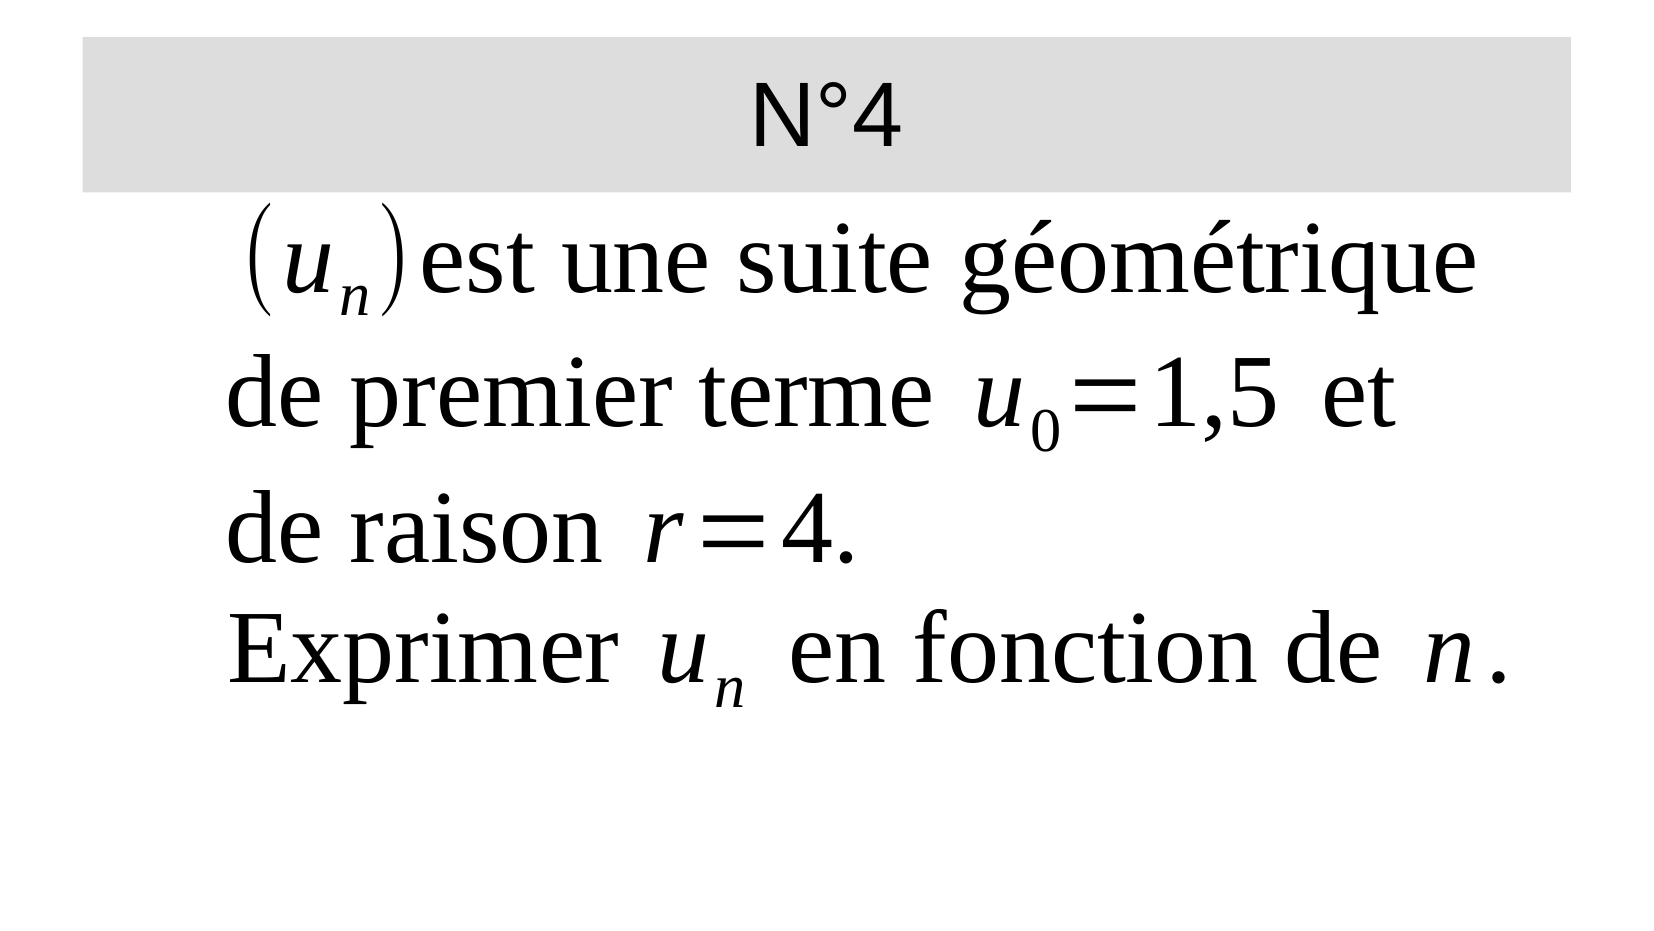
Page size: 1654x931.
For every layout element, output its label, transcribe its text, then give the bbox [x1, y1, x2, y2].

title N°4 [82, 37, 1571, 193]
chart [217, 196, 1521, 721]
